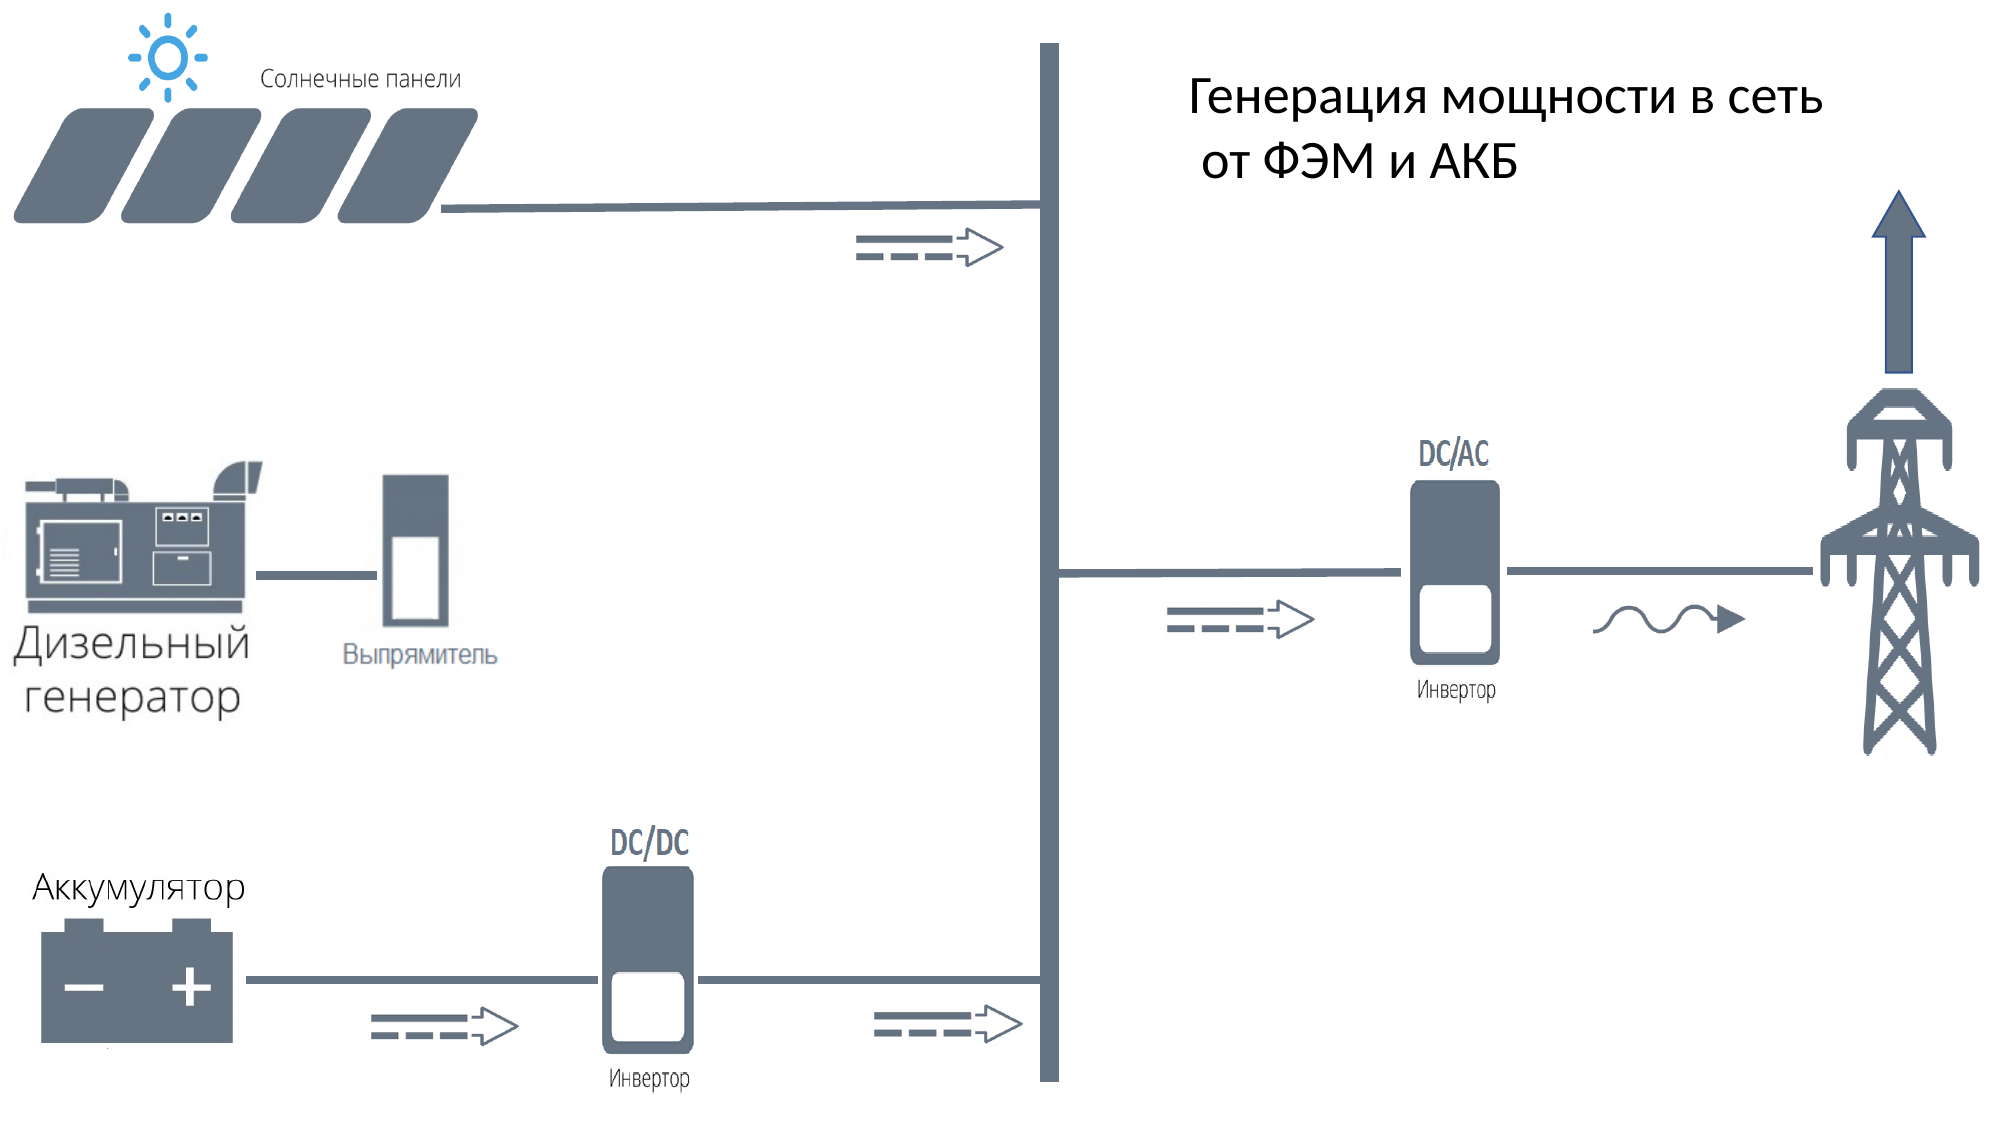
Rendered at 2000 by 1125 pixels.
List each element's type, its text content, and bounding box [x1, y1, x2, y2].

picture [596, 823, 698, 1094]
picture [1578, 598, 1751, 643]
picture [366, 1004, 520, 1049]
picture [851, 225, 1005, 270]
picture [869, 1002, 1024, 1046]
picture [0, 861, 272, 1056]
picture [1162, 597, 1316, 642]
text_box [1872, 191, 1925, 373]
picture [9, 9, 482, 226]
text_box Генерация мощности в сеть от ФЭМ и АКБ [1174, 51, 1840, 197]
picture [1812, 384, 1986, 758]
picture [341, 472, 503, 671]
picture [1401, 434, 1507, 710]
picture [2, 453, 275, 728]
